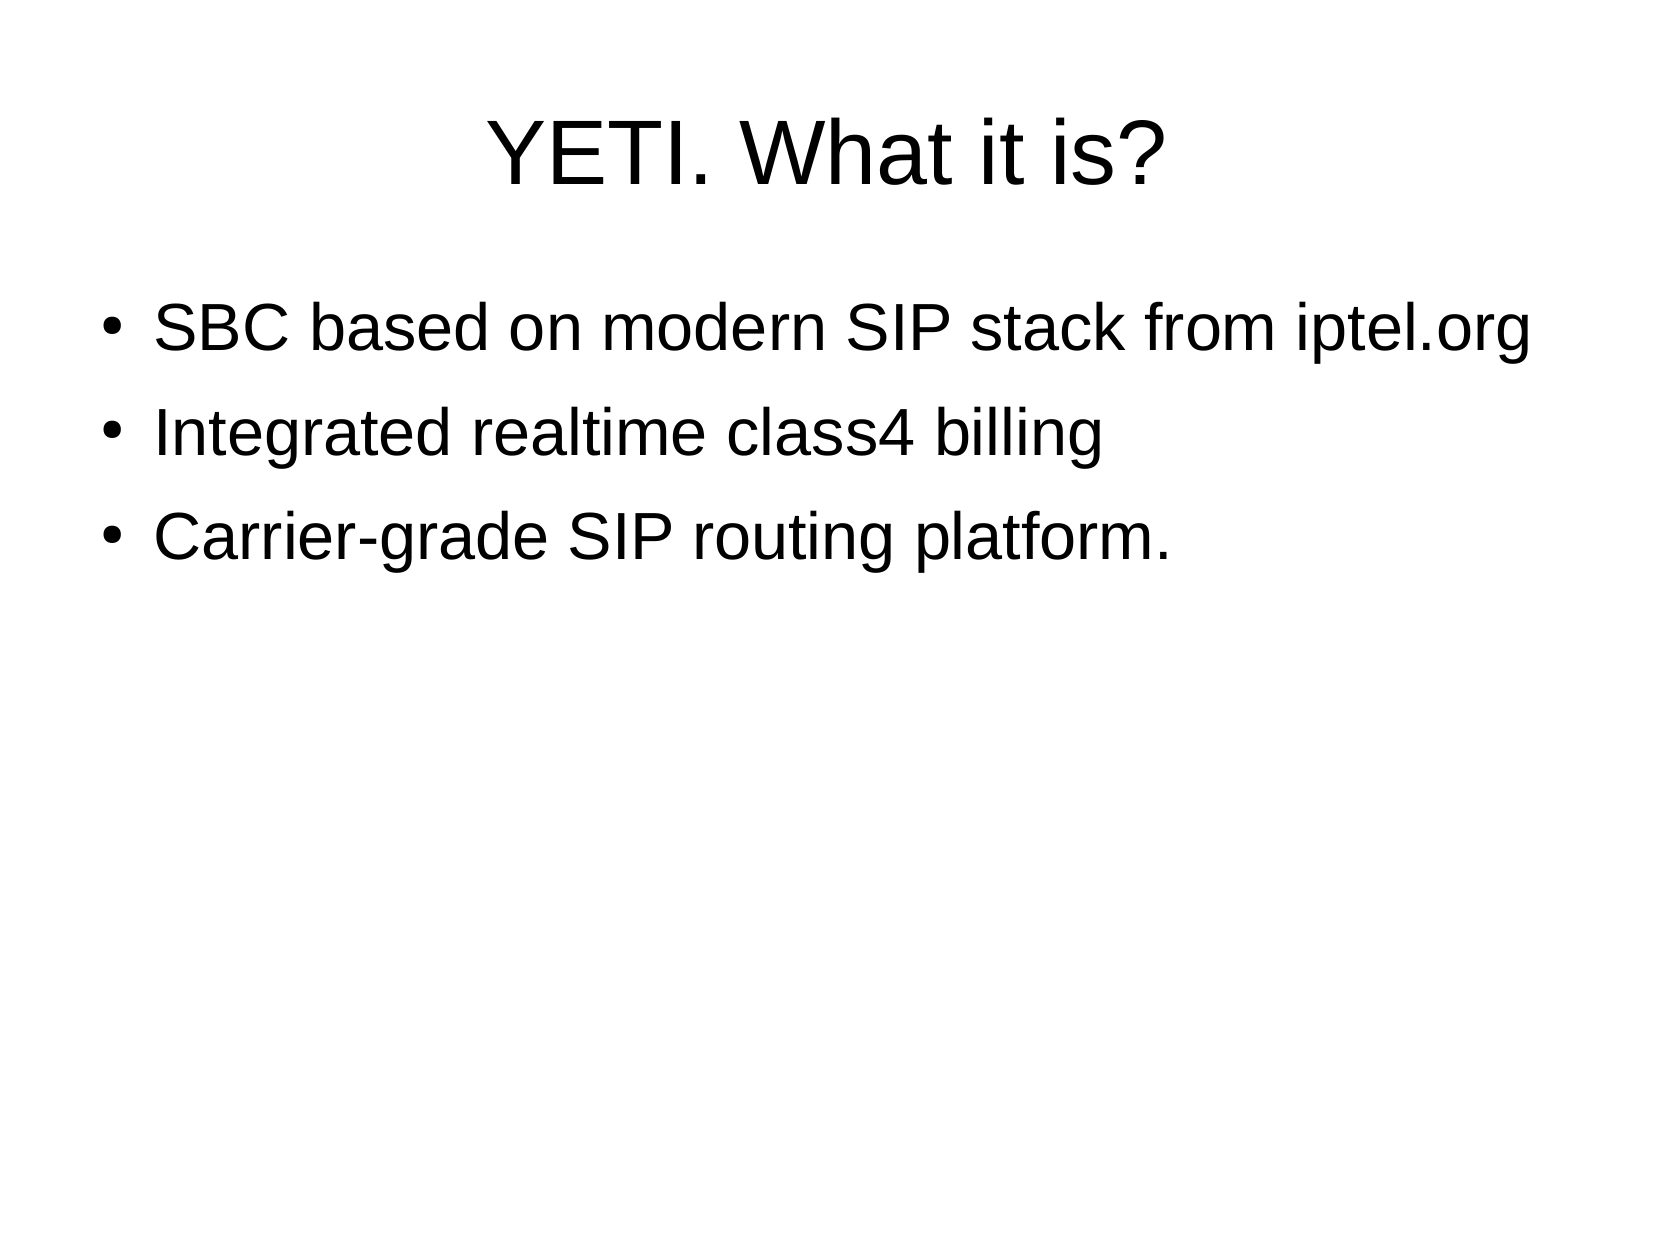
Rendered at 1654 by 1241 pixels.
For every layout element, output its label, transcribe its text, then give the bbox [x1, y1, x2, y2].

list SBC based on modern SIP stack from iptel.org Integrated realtime class4 billing Carrier-grade SIP routing platform. [82, 290, 1571, 1010]
title YETI. What it is? [82, 49, 1571, 257]
